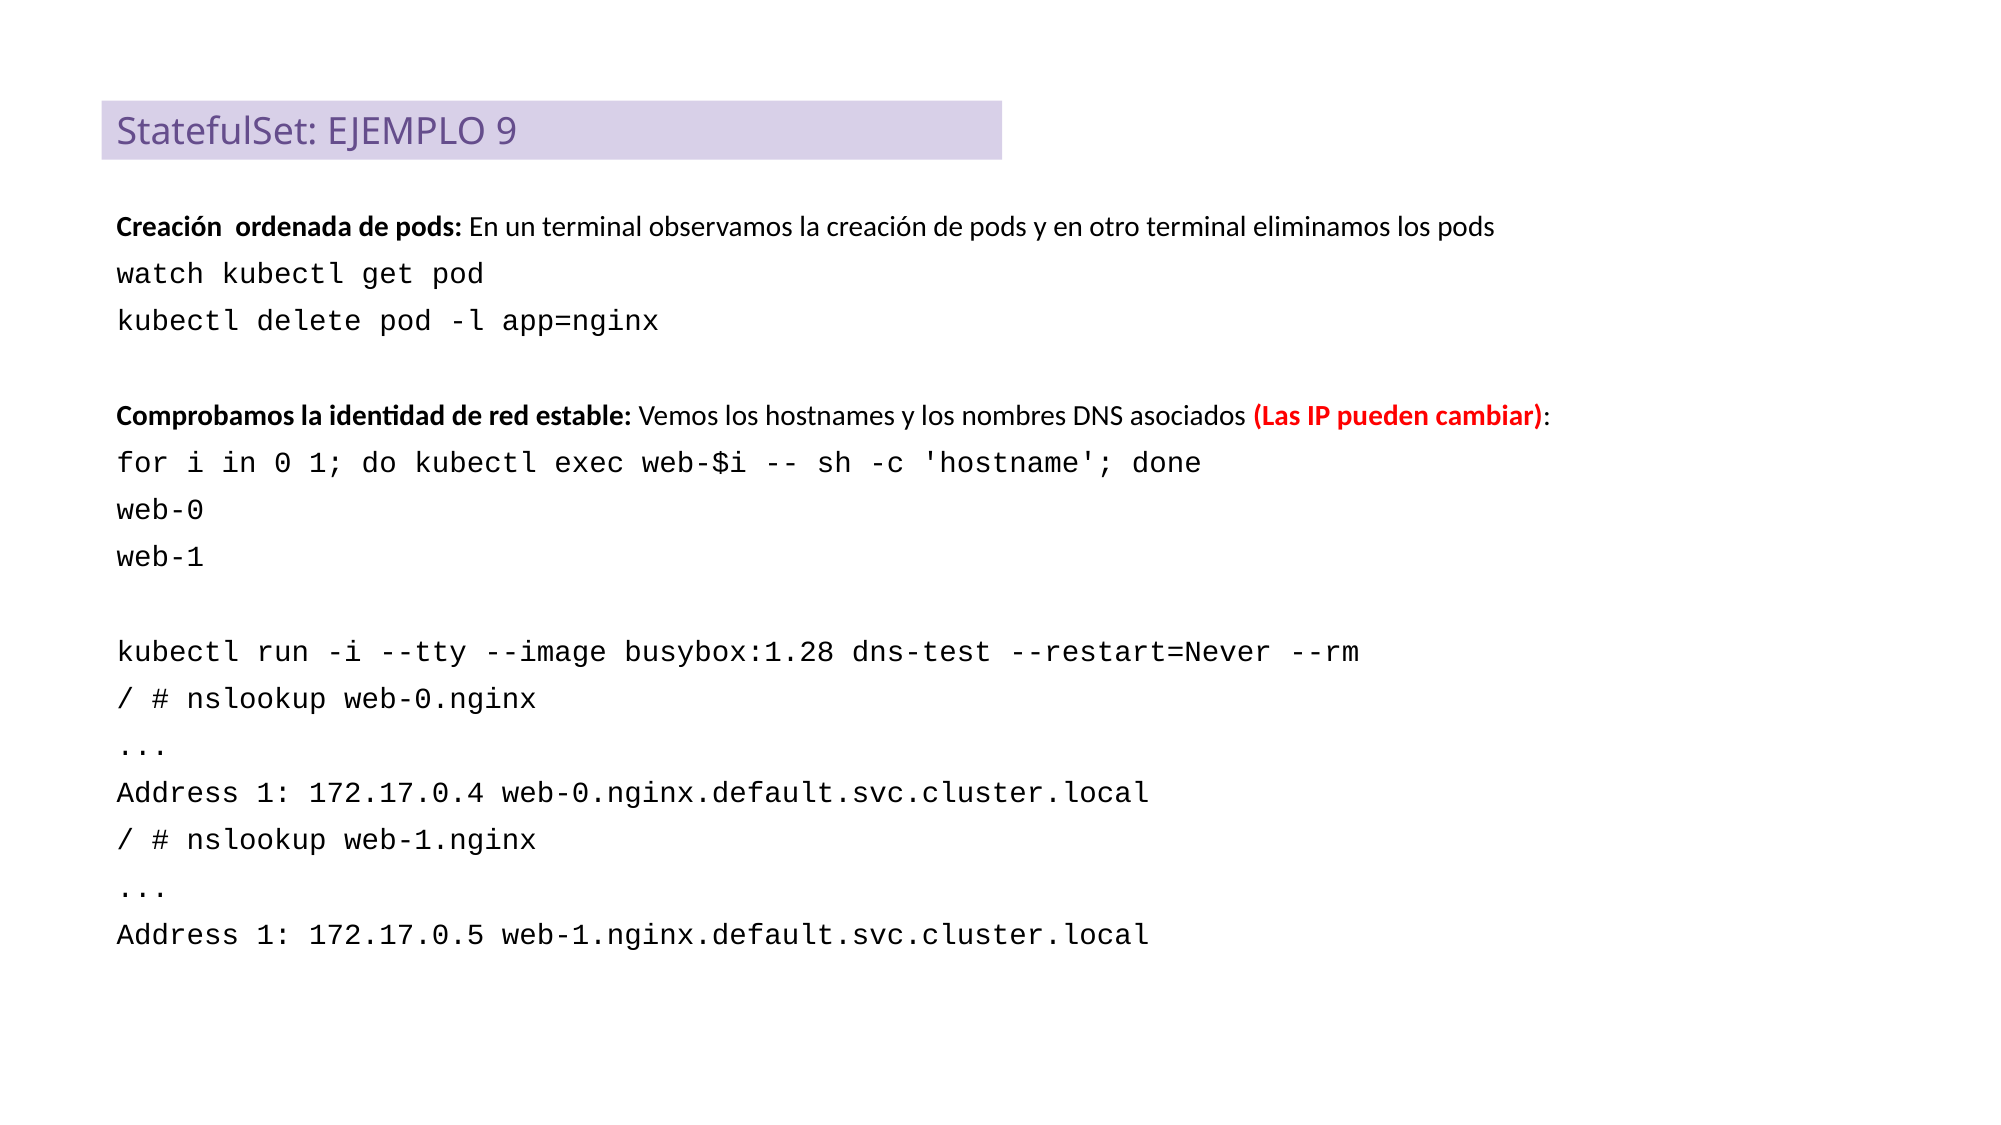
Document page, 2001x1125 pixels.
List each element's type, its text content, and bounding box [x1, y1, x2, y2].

text_box Creación ordenada de pods: En un terminal observamos la creación de pods y en otro terminal eliminamos los pods watch kubectl get pod kubectl delete pod -l app=nginx Comprobamos la identidad de red estable: Vemos los hostnames y los nombres DNS asociados (Las IP pueden cambiar): for i in 0 1; do kubectl exec web-$i -- sh -c 'hostname'; done web-0 web-1 kubectl run -i --tty --image busybox:1.28 dns-test --restart=Never --rm / # nslookup web-0.nginx ... Address 1: 172.17.0.4 web-0.nginx.default.svc.cluster.local / # nslookup web-1.nginx ... Address 1: 172.17.0.5 web-1.nginx.default.svc.cluster.local [101, 180, 1908, 995]
text_box StatefulSet: EJEMPLO 9 [101, 100, 1003, 160]
